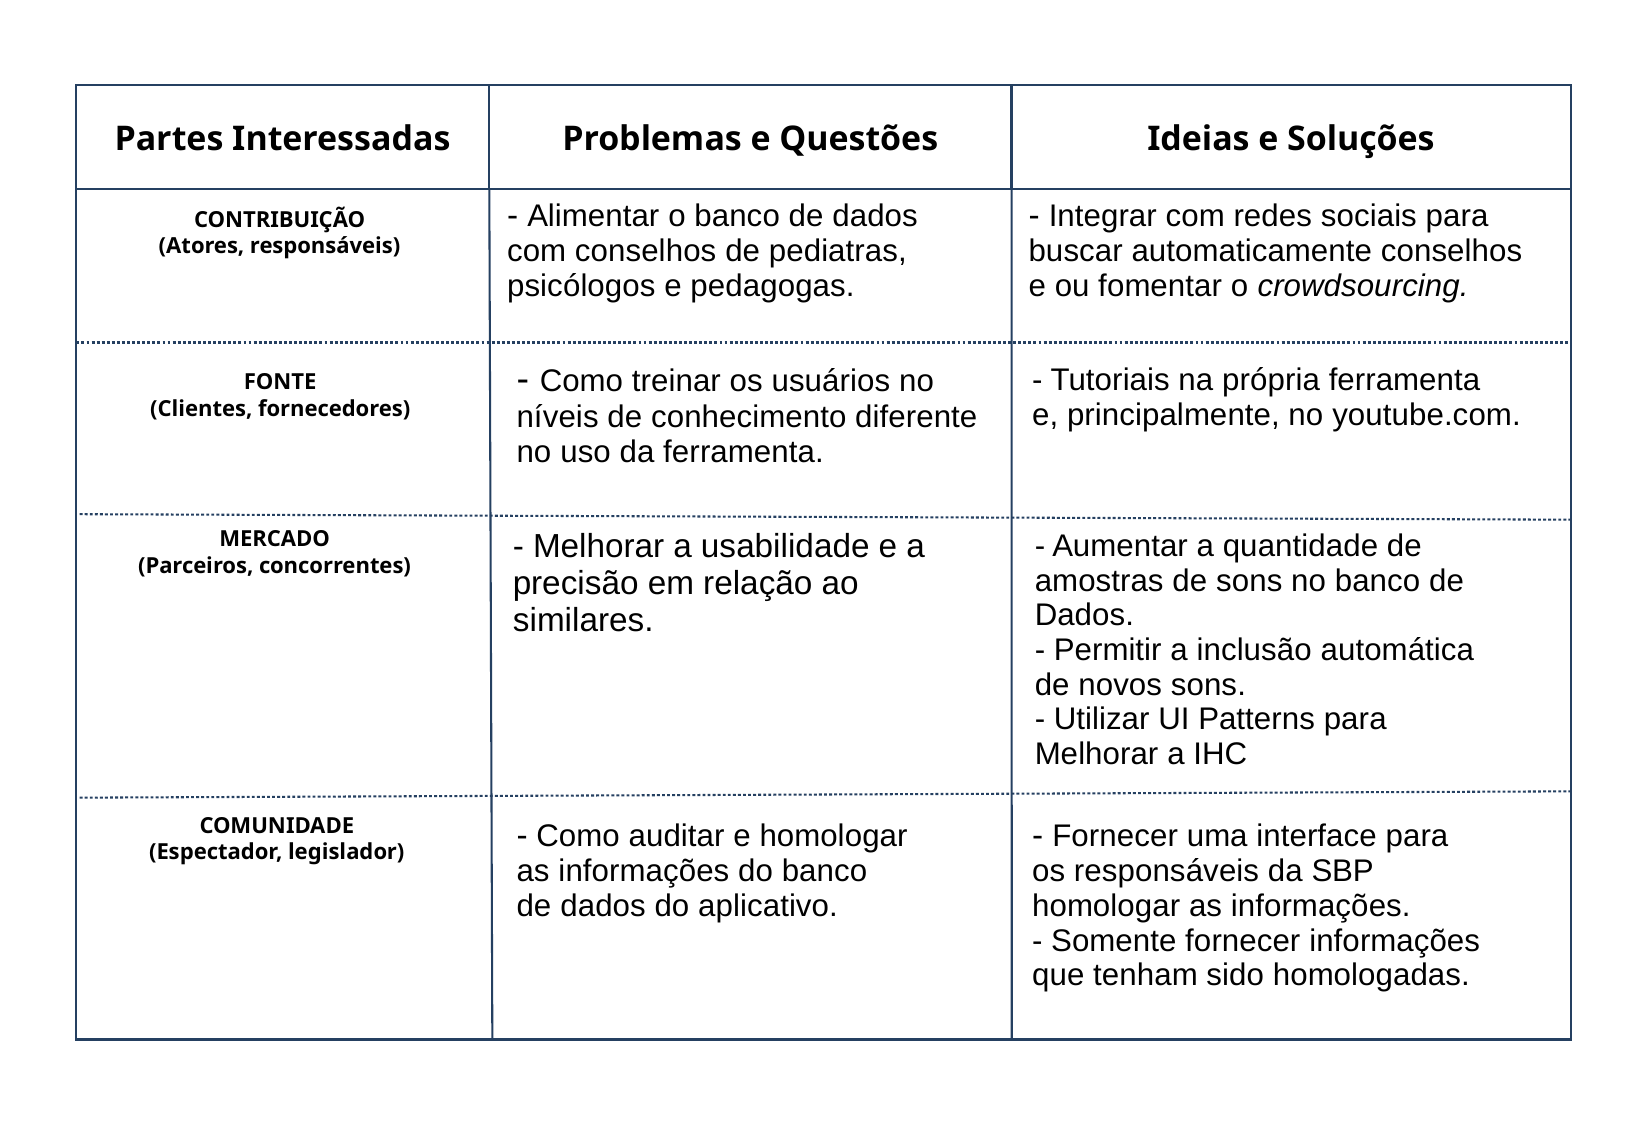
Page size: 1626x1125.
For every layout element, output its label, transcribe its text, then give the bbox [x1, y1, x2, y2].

text_box - Como auditar e homologar as informações do banco de dados do aplicativo. [501, 809, 957, 940]
text_box Partes Interessadas [76, 84, 489, 190]
text_box Ideias e Soluções [1011, 84, 1571, 190]
text_box - Como treinar os usuários no níveis de conhecimento diferente no uso da ferramenta. [501, 350, 994, 477]
text_box - Melhorar a usabilidade e a precisão em relação ao similares. [498, 519, 1002, 661]
text_box FONTE (Clientes, fornecedores) [117, 366, 443, 422]
text_box - Fornecer uma interface para os responsáveis da SBP homologar as informações. - Somente fornecer informações que tenham sido homologadas. [1017, 809, 1523, 1014]
text_box Problemas e Questões [489, 84, 1011, 190]
text_box - Alimentar o banco de dados com conselhos de pediatras, psicólogos e pedagogas. [492, 189, 955, 315]
text_box - Aumentar a quantidade de amostras de sons no banco de Dados. - Permitir a inclusão automática de novos sons. - Utilizar UI Patterns para Melhorar a IHC [1020, 520, 1500, 791]
text_box MERCADO (Parceiros, concorrentes) [112, 523, 437, 579]
text_box - Integrar com redes sociais para buscar automaticamente conselhos e ou fomentar o crowdsourcing. [1013, 189, 1568, 315]
text_box COMUNIDADE (Espectador, legislador) [114, 809, 440, 866]
text_box - Tutoriais na própria ferramenta e, principalmente, no youtube.com. [1017, 354, 1537, 440]
text_box CONTRIBUIÇÃO (Atores, responsáveis) [117, 203, 442, 260]
